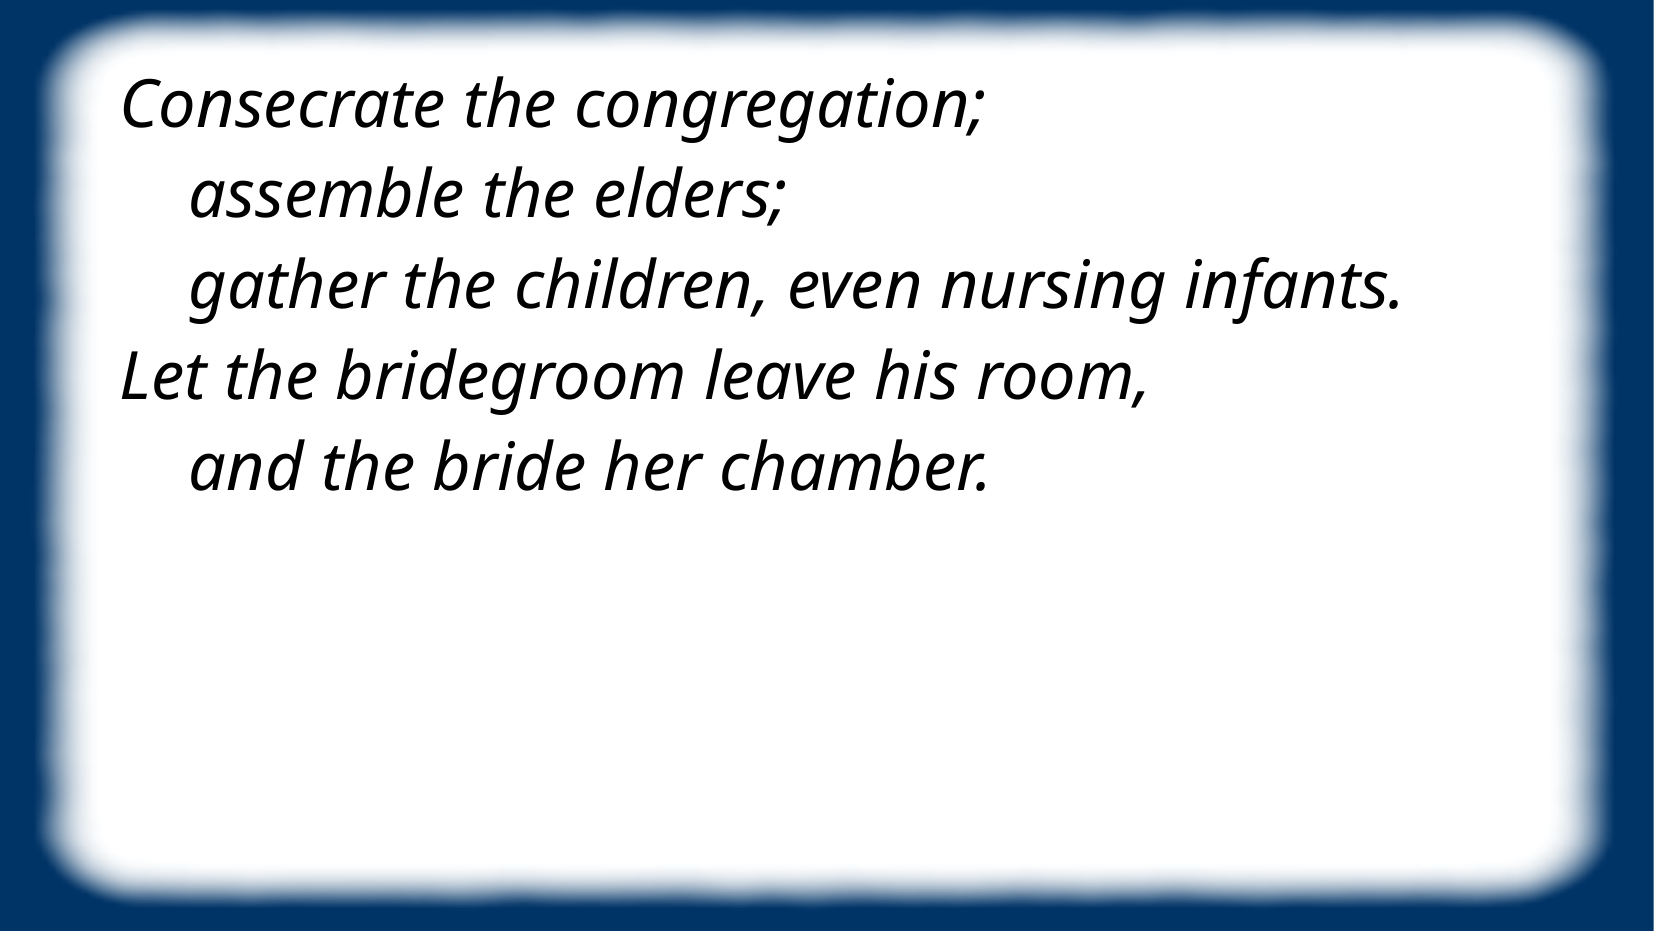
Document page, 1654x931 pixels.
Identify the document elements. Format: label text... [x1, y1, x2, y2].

text_box Consecrate the congregation; assemble the elders; gather the children, even nursing infants. Let the bridegroom leave his room, and the bride her chamber. [105, 48, 1546, 508]
picture [0, 0, 1654, 931]
